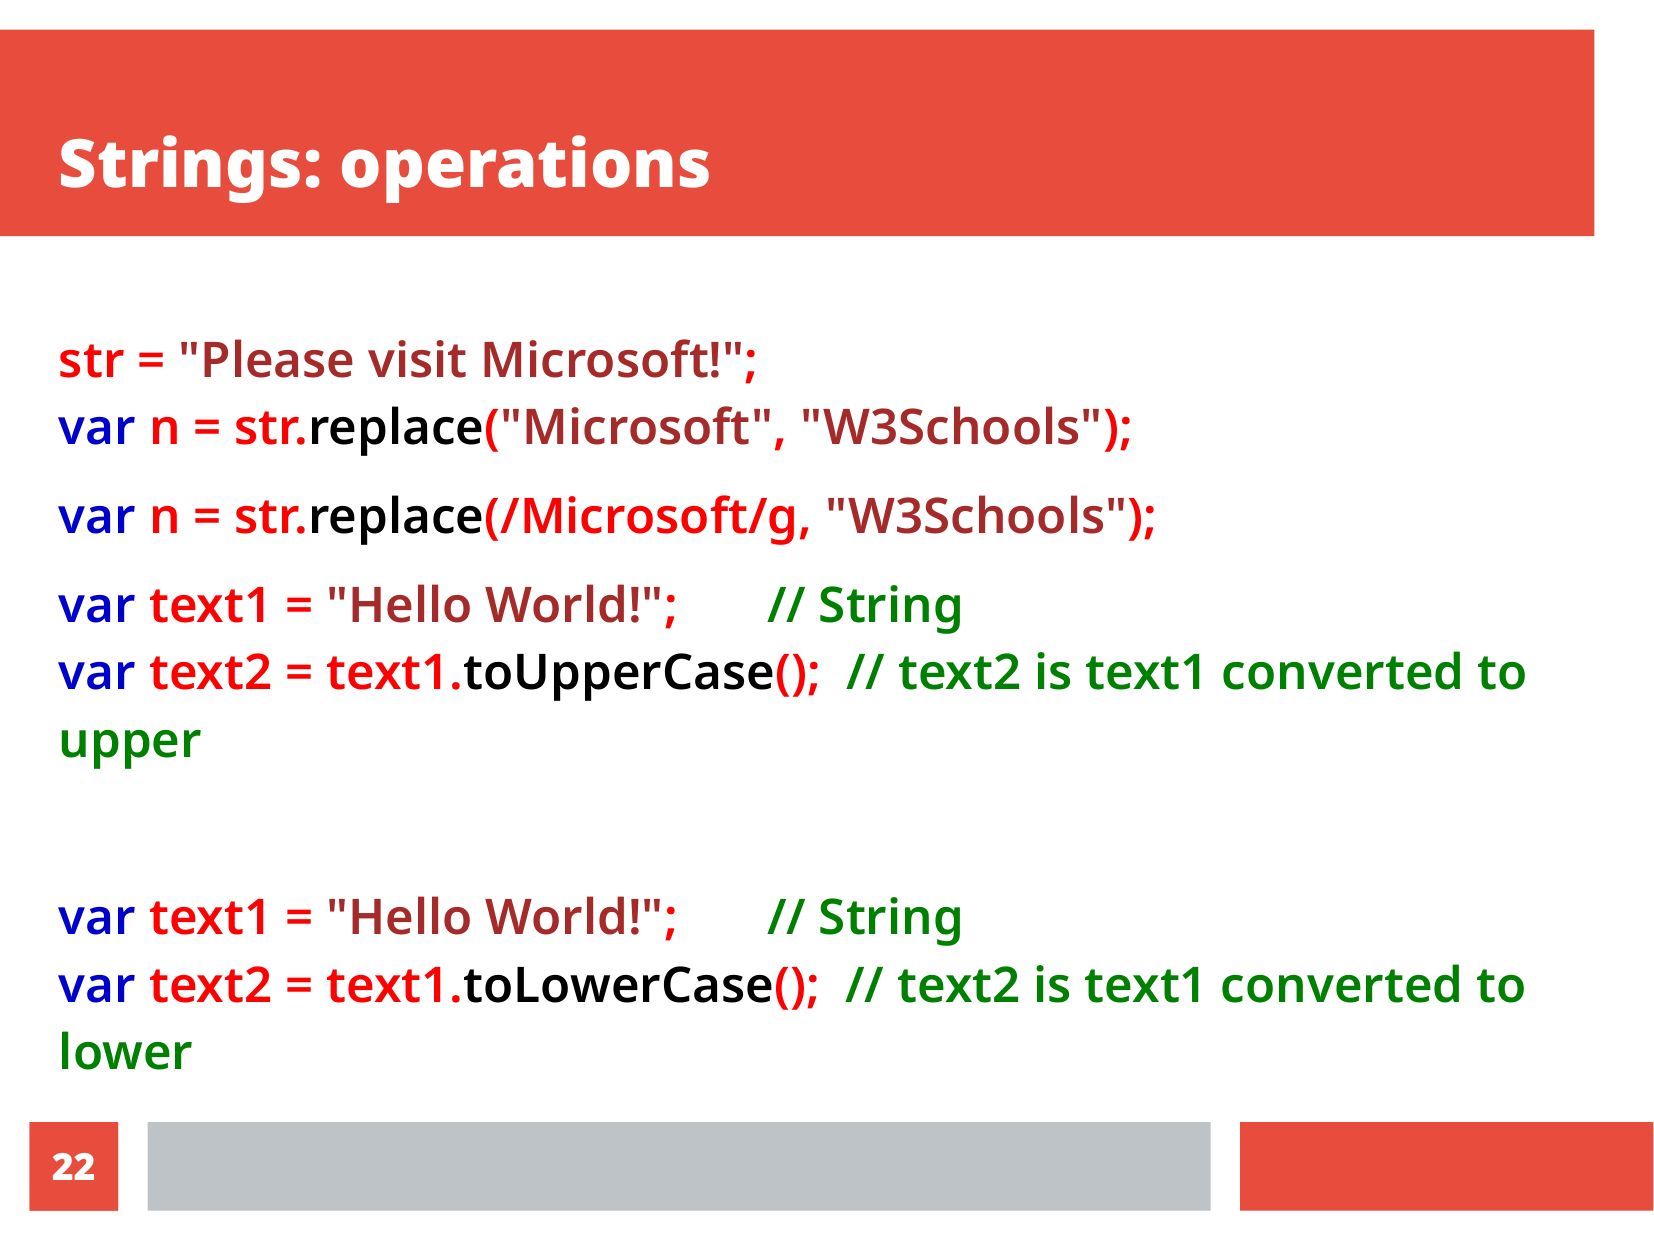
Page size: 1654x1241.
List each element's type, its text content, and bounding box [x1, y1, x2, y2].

title Strings: operations [59, 59, 1595, 207]
list str = "Please visit Microsoft!"; var n = str.replace("Microsoft", "W3Schools"); var n = str.replace(/Microsoft/g, "W3Schools"); var text1 = "Hello World!"; // String var text2 = text1.toUpperCase(); // text2 is text1 converted to upper var text1 = "Hello World!"; // String var text2 = text1.toLowerCase(); // text2 is text1 converted to lower [59, 324, 1565, 1093]
